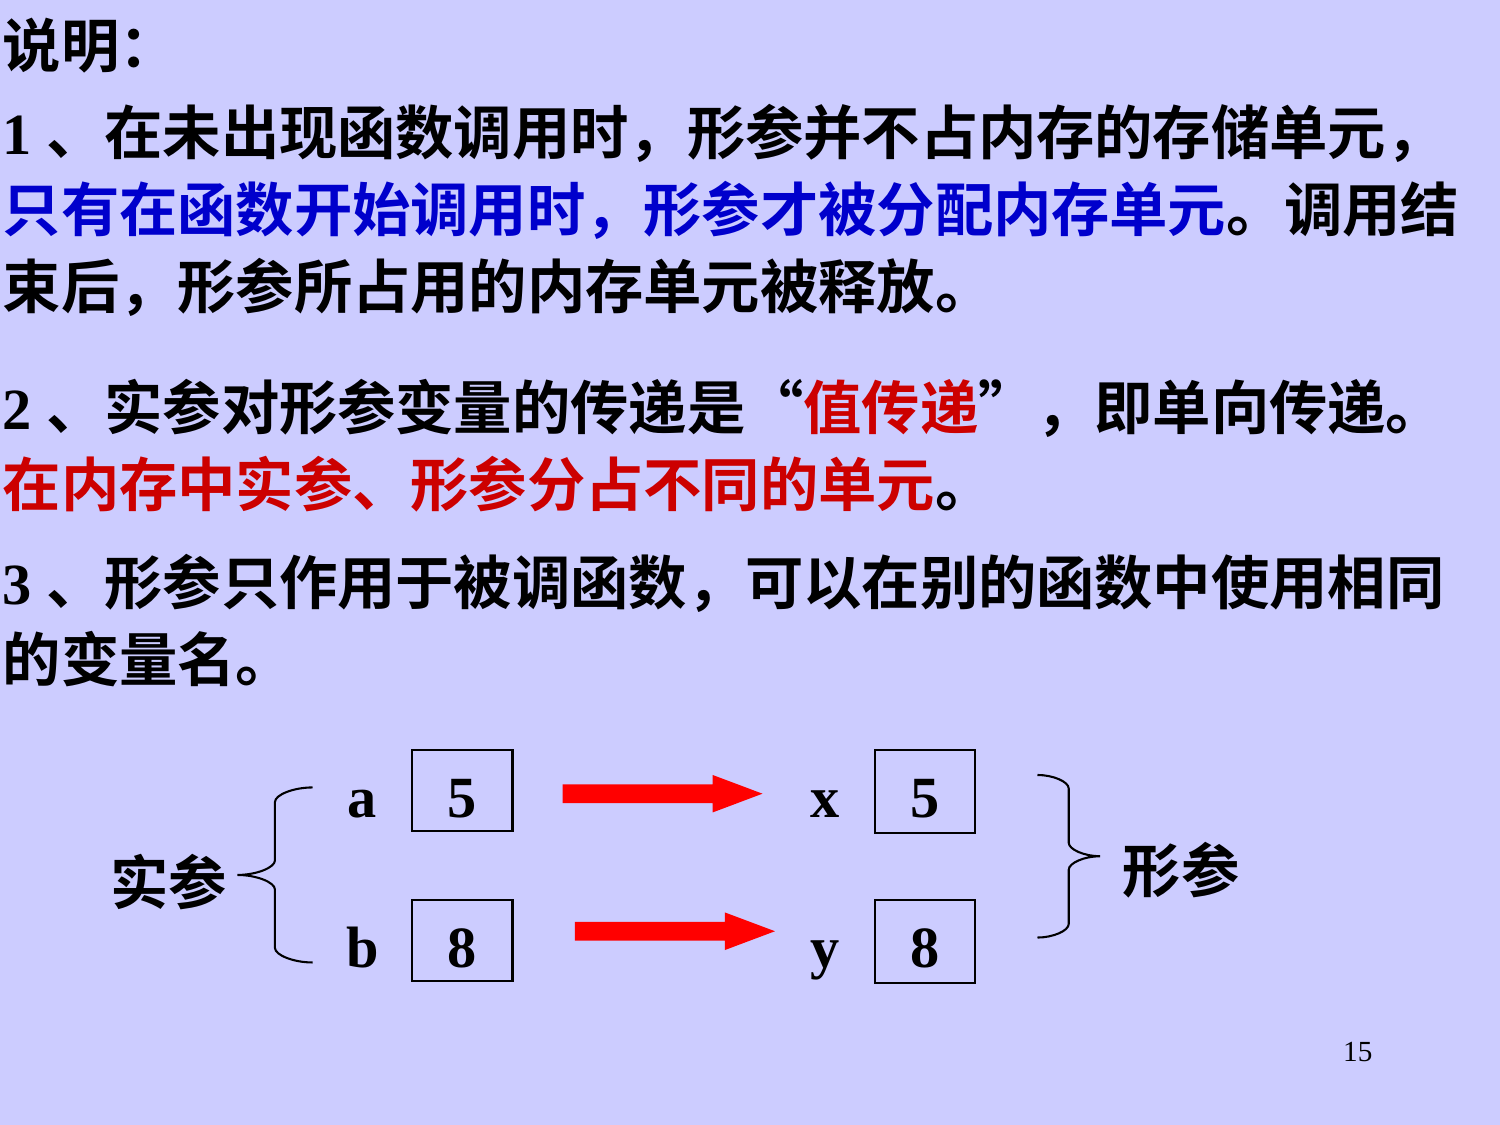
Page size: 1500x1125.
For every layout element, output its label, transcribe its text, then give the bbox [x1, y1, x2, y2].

text_box [574, 912, 775, 951]
text_box a [324, 750, 401, 831]
text_box x [787, 750, 863, 831]
text_box <编号> [1074, 1025, 1388, 1101]
text_box 说明： [0, 0, 1088, 81]
text_box y [787, 900, 863, 981]
text_box 2、实参对形参变量的传递是“值传递”，即单向传递。在内存中实参、形参分占不同的单元。 [0, 362, 1500, 520]
text_box 形参 [1112, 825, 1251, 906]
text_box 1、在未出现函数调用时，形参并不占内存的存储单元，只有在函数开始调用时，形参才被分配内存单元。调用结束后，形参所占用的内存单元被释放。 [0, 87, 1500, 323]
text_box b [324, 900, 401, 981]
text_box 8 [887, 900, 963, 981]
text_box 8 [412, 900, 513, 981]
text_box 实参 [99, 837, 238, 919]
text_box 5 [412, 750, 513, 831]
text_box 5 [887, 750, 963, 831]
text_box [562, 774, 763, 813]
text_box 3、形参只作用于被调函数，可以在别的函数中使用相同的变量名。 [0, 537, 1500, 696]
